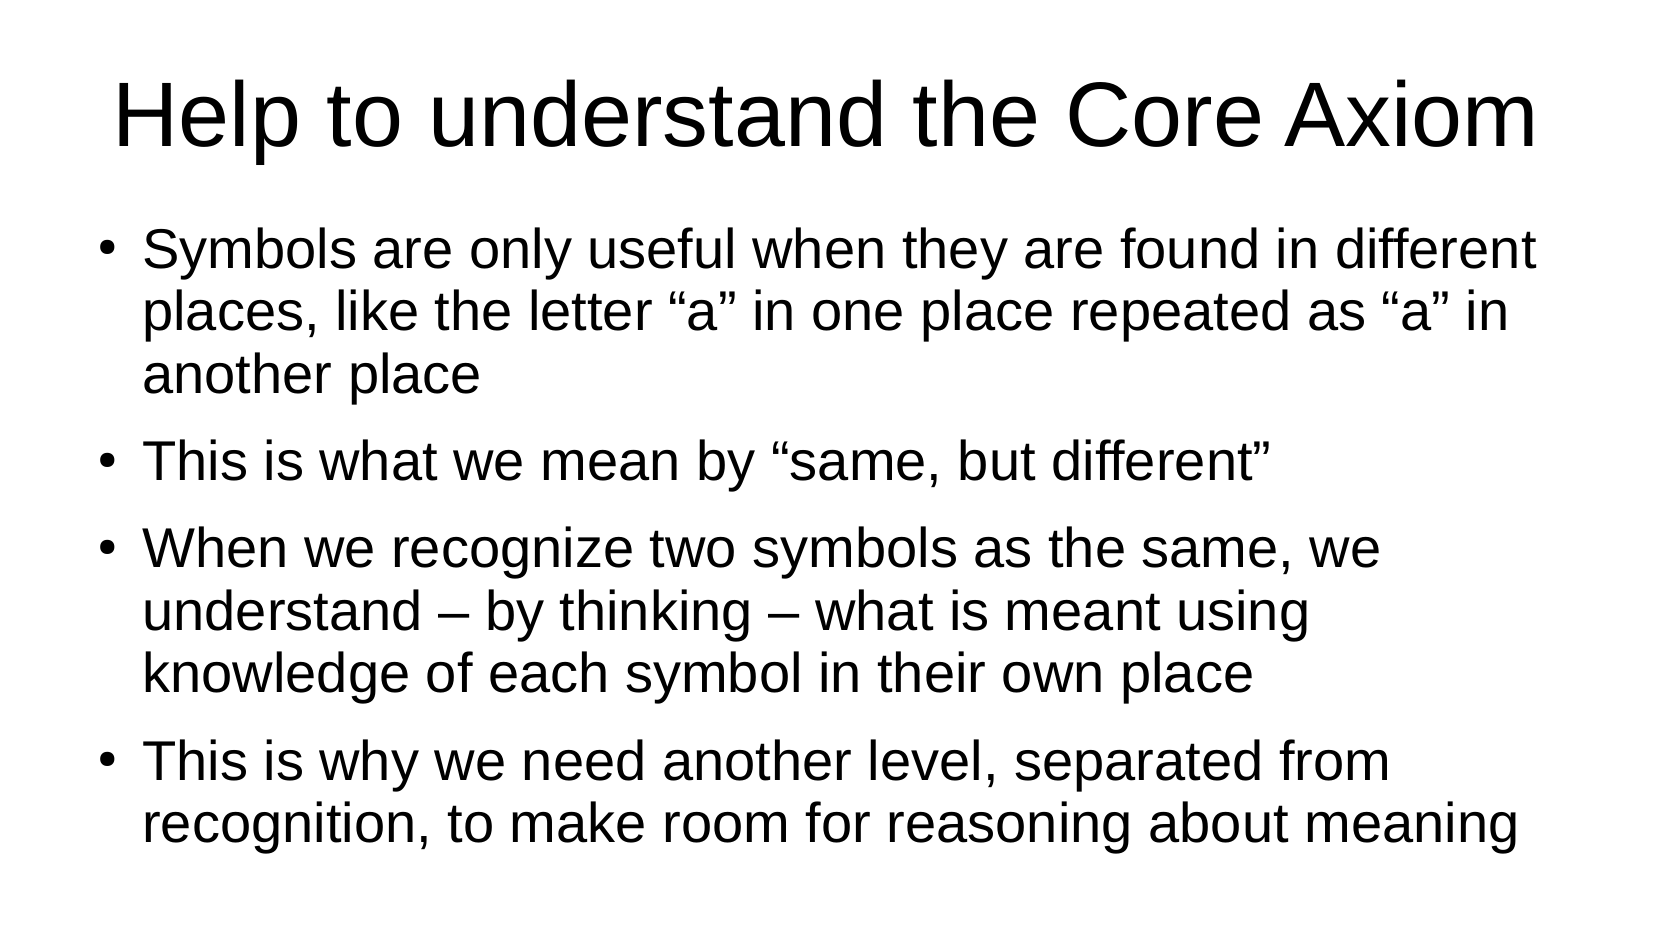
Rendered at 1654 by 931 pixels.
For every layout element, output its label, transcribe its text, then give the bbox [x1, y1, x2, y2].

list Symbols are only useful when they are found in different places, like the letter “a” in one place repeated as “a” in another place This is what we mean by “same, but different” When we recognize two symbols as the same, we understand – by thinking – what is meant using knowledge of each symbol in their own place This is why we need another level, separated from recognition, to make room for reasoning about meaning [82, 217, 1571, 863]
title Help to understand the Core Axiom [82, 37, 1571, 193]
